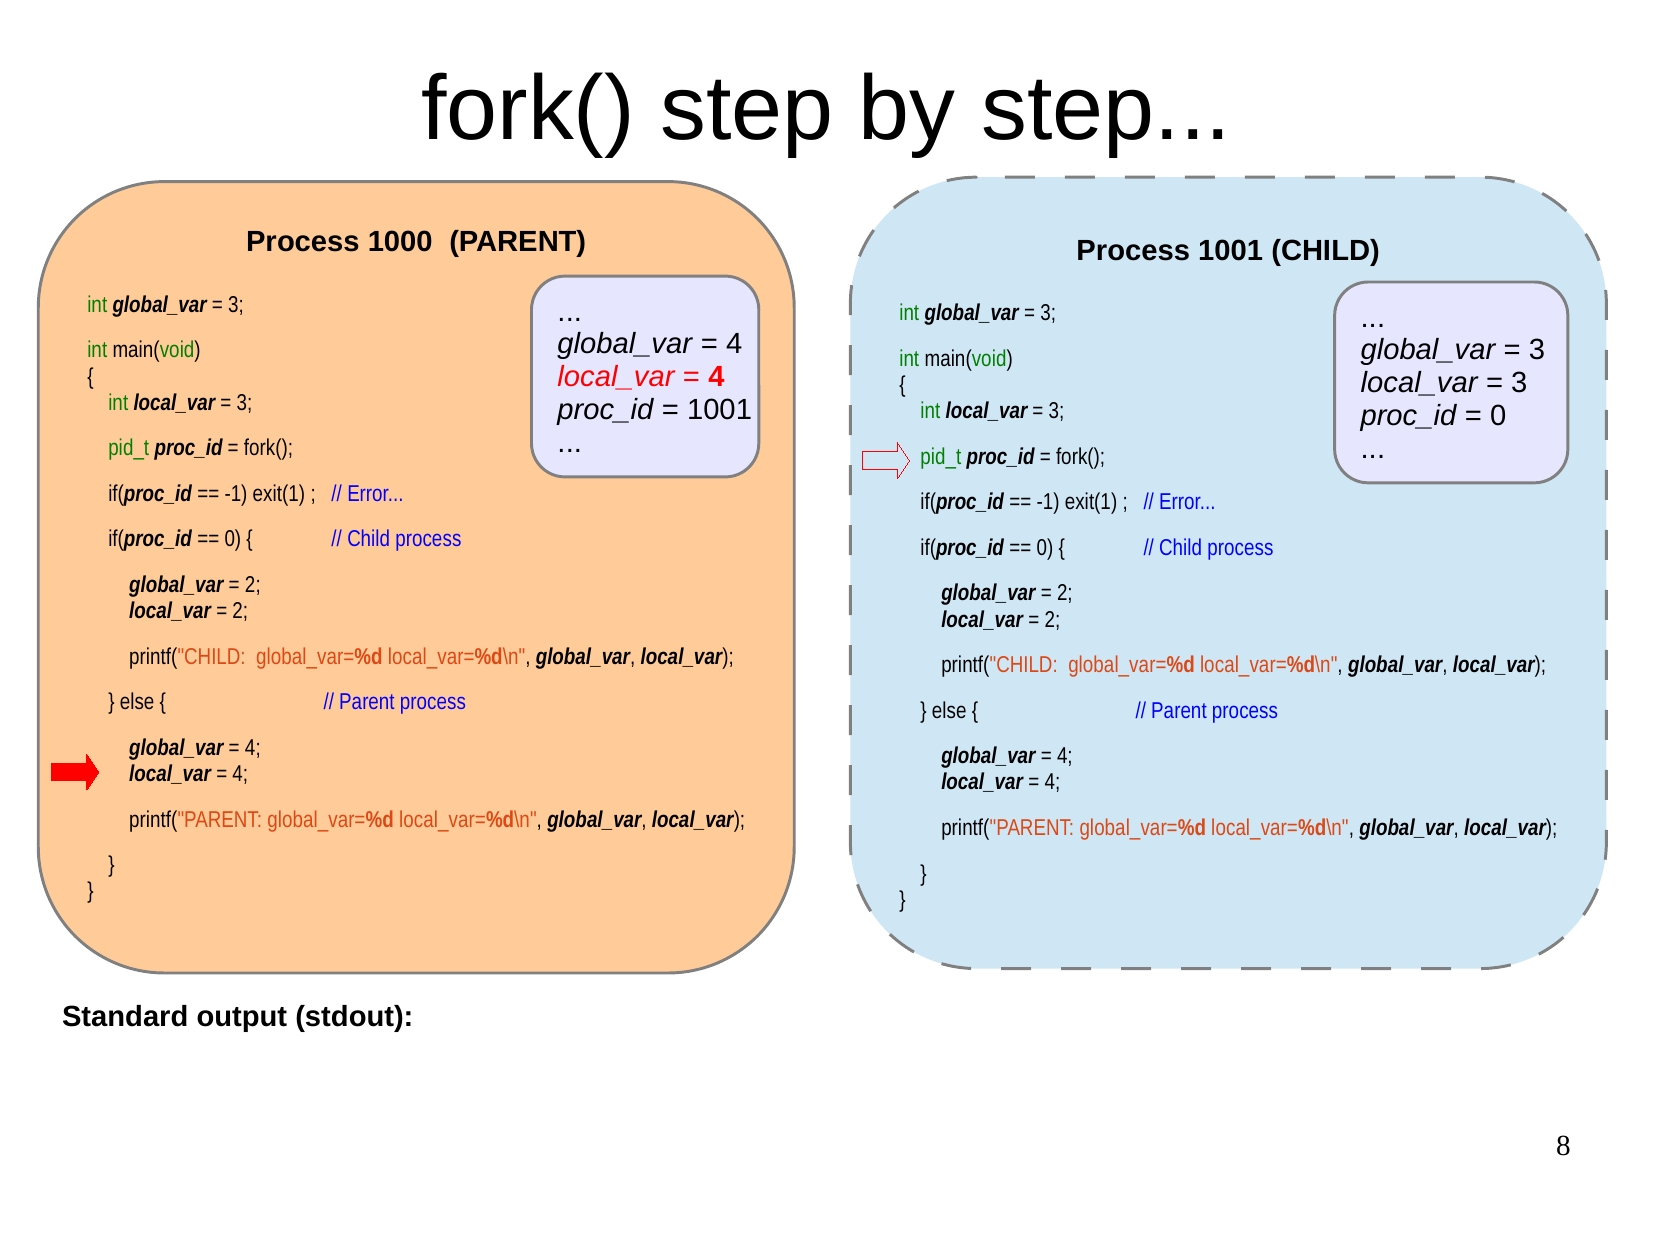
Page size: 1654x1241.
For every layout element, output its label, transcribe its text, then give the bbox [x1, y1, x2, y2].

text_box ... global_var = 4 local_var = 4 proc_id = 1001 ... [531, 276, 759, 477]
text_box Process 1001 (CHILD) int global_var = 3; int main(void) { int local_var = 3; pid_t proc_id = fork(); if(proc_id == -1) exit(1) ; // Error... if(proc_id == 0) { // Child process global_var = 2; local_var = 2; printf("CHILD: global_var=%d local_var=%d\n", global_var, local_var); } else { // Parent process global_var = 4; local_var = 4; printf("PARENT: global_var=%d local_var=%d\n", global_var, local_var); } } [850, 177, 1607, 969]
text_box Standard output (stdout): [47, 992, 1619, 1193]
text_box ... global_var = 3 local_var = 3 proc_id = 0 ... [1334, 281, 1568, 483]
text_box [51, 754, 99, 790]
text_box Process 1000 (PARENT) int global_var = 3; int main(void) { int local_var = 3; pid_t proc_id = fork(); if(proc_id == -1) exit(1) ; // Error... if(proc_id == 0) { // Child process global_var = 2; local_var = 2; printf("CHILD: global_var=%d local_var=%d\n", global_var, local_var); } else { // Parent process global_var = 4; local_var = 4; printf("PARENT: global_var=%d local_var=%d\n", global_var, local_var); } } [38, 181, 795, 973]
title fork() step by step... [82, 49, 1571, 166]
